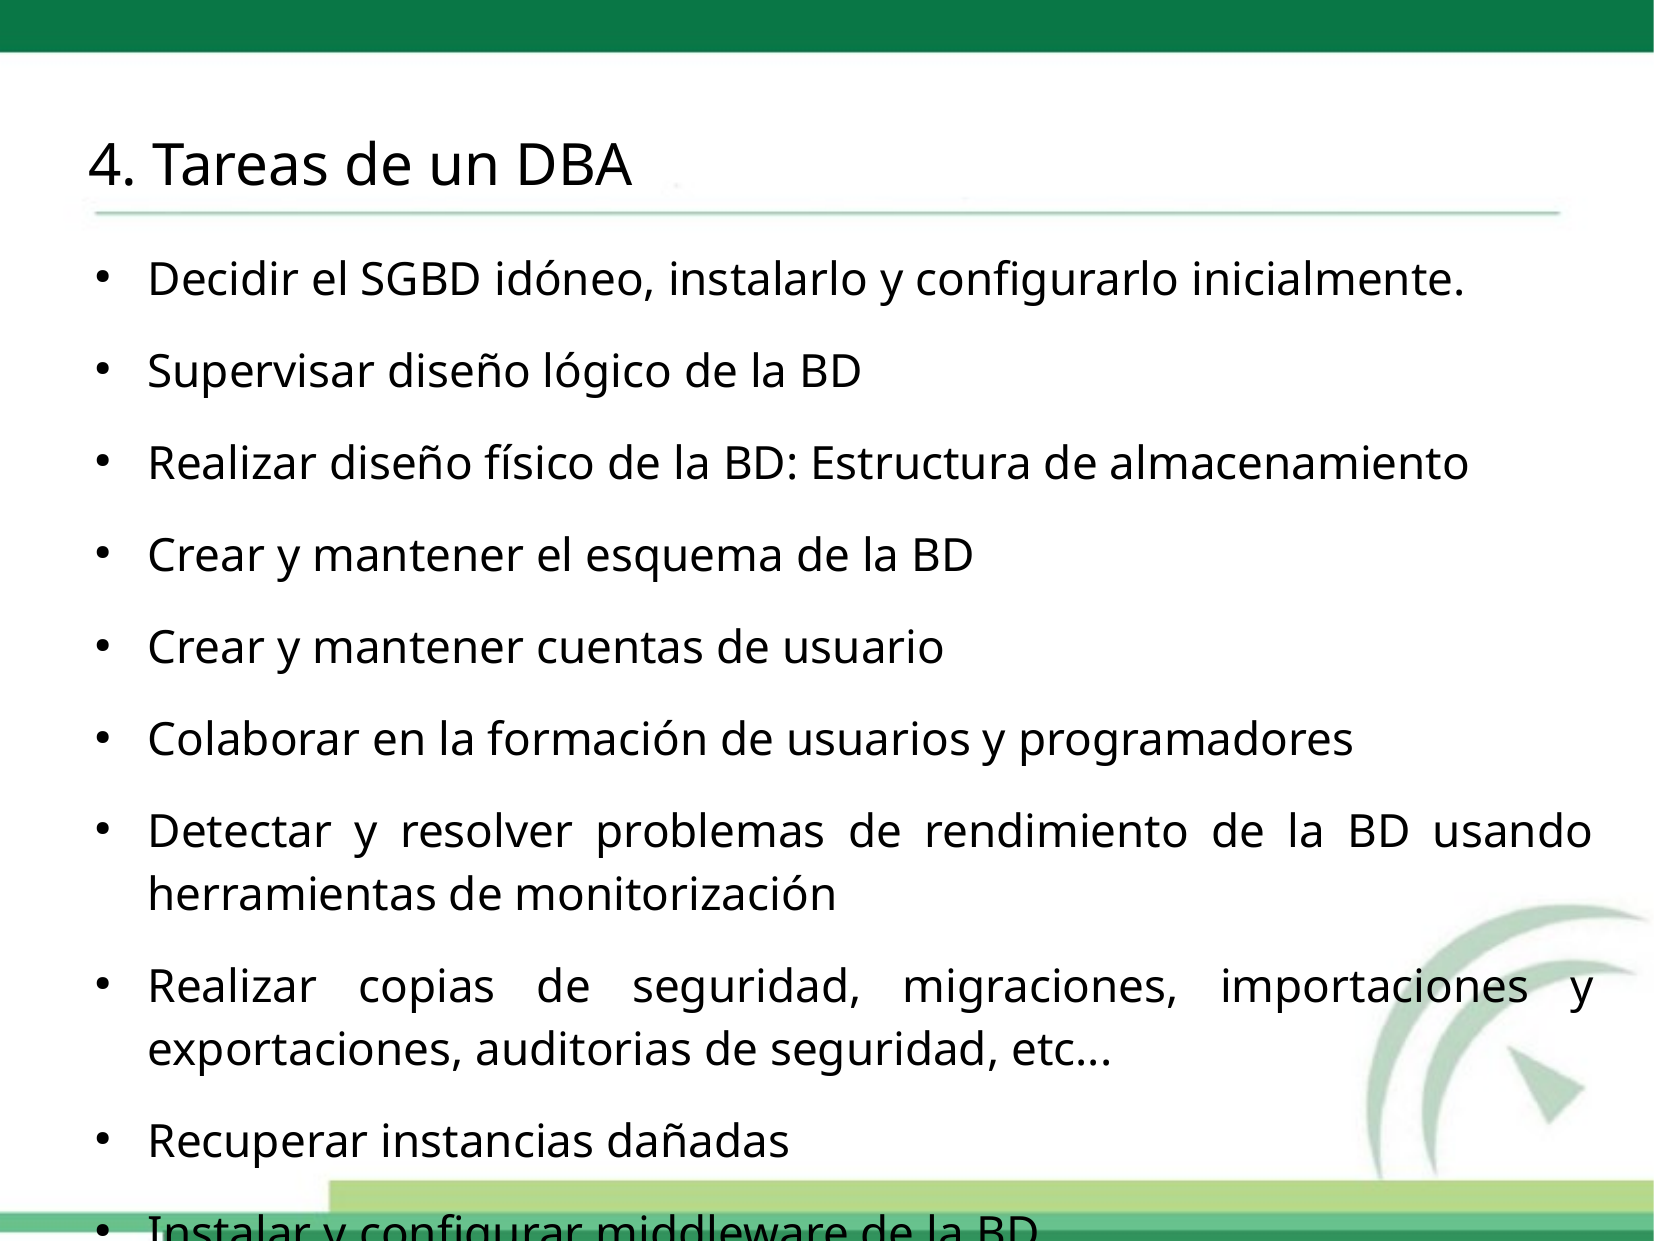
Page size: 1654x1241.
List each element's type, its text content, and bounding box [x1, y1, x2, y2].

title 4. Tareas de un DBA [88, 58, 1577, 246]
picture [0, 0, 1654, 1241]
list Decidir el SGBD idóneo, instalarlo y configurarlo inicialmente. Supervisar diseño lógico de la BD Realizar diseño físico de la BD: Estructura de almacenamiento Crear y mantener el esquema de la BD Crear y mantener cuentas de usuario Colaborar en la formación de usuarios y programadores Detectar y resolver problemas de rendimiento de la BD usando herramientas de monitorización Realizar copias de seguridad, migraciones, importaciones y exportaciones, auditorias de seguridad, etc... Recuperar instancias dañadas Instalar y configurar middleware de la BD [76, 246, 1595, 1241]
